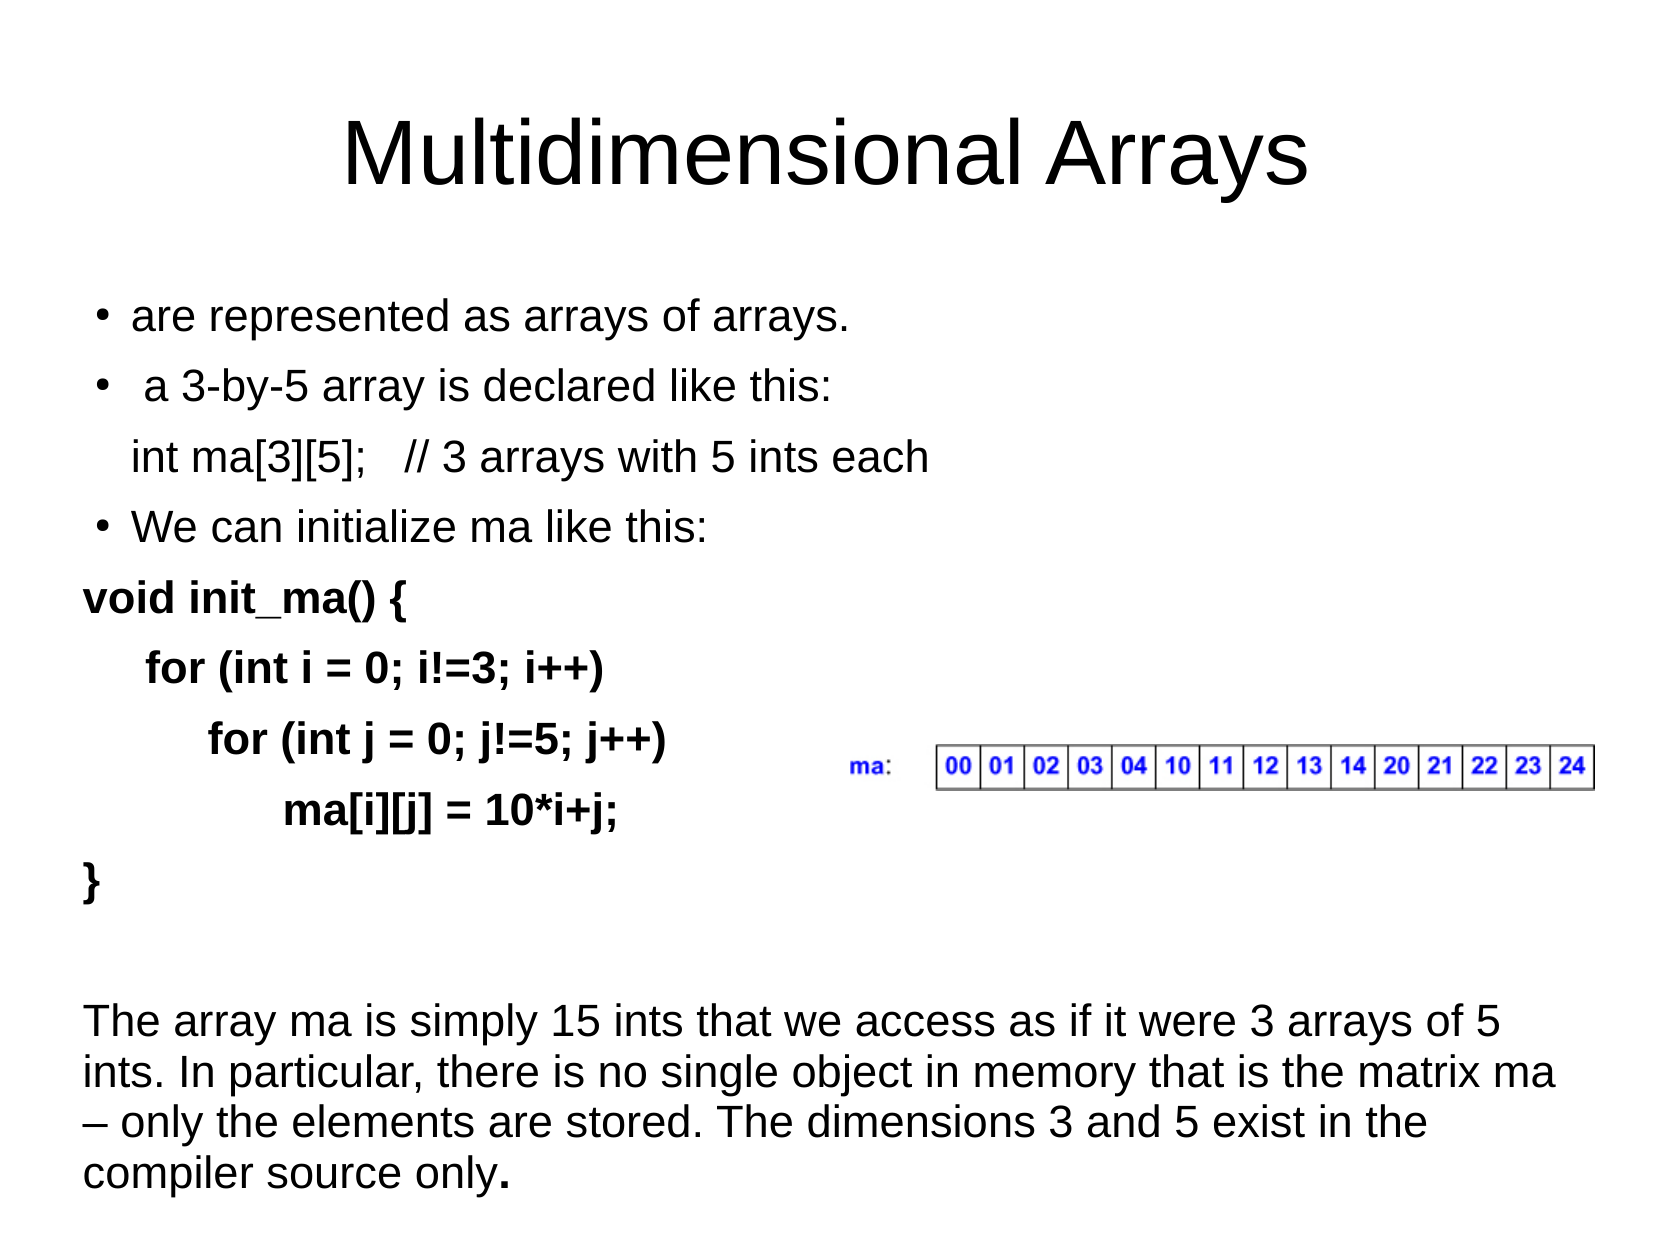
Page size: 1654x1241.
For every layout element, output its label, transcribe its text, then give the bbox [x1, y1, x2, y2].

title Multidimensional Arrays [82, 49, 1571, 257]
list are represented as arrays of arrays. a 3-by-5 array is declared like this: int ma[3][5]; // 3 arrays with 5 ints each We can initialize ma like this: void init_ma() { for (int i = 0; i!=3; i++) for (int j = 0; j!=5; j++) ma[i][j] = 10*i+j; } The array ma is simply 15 ints that we access as if it were 3 arrays of 5 ints. In particular, there is no single object in memory that is the matrix ma – only the elements are stored. The dimensions 3 and 5 exist in the compiler source only. [82, 290, 1571, 1205]
picture [850, 744, 1595, 791]
